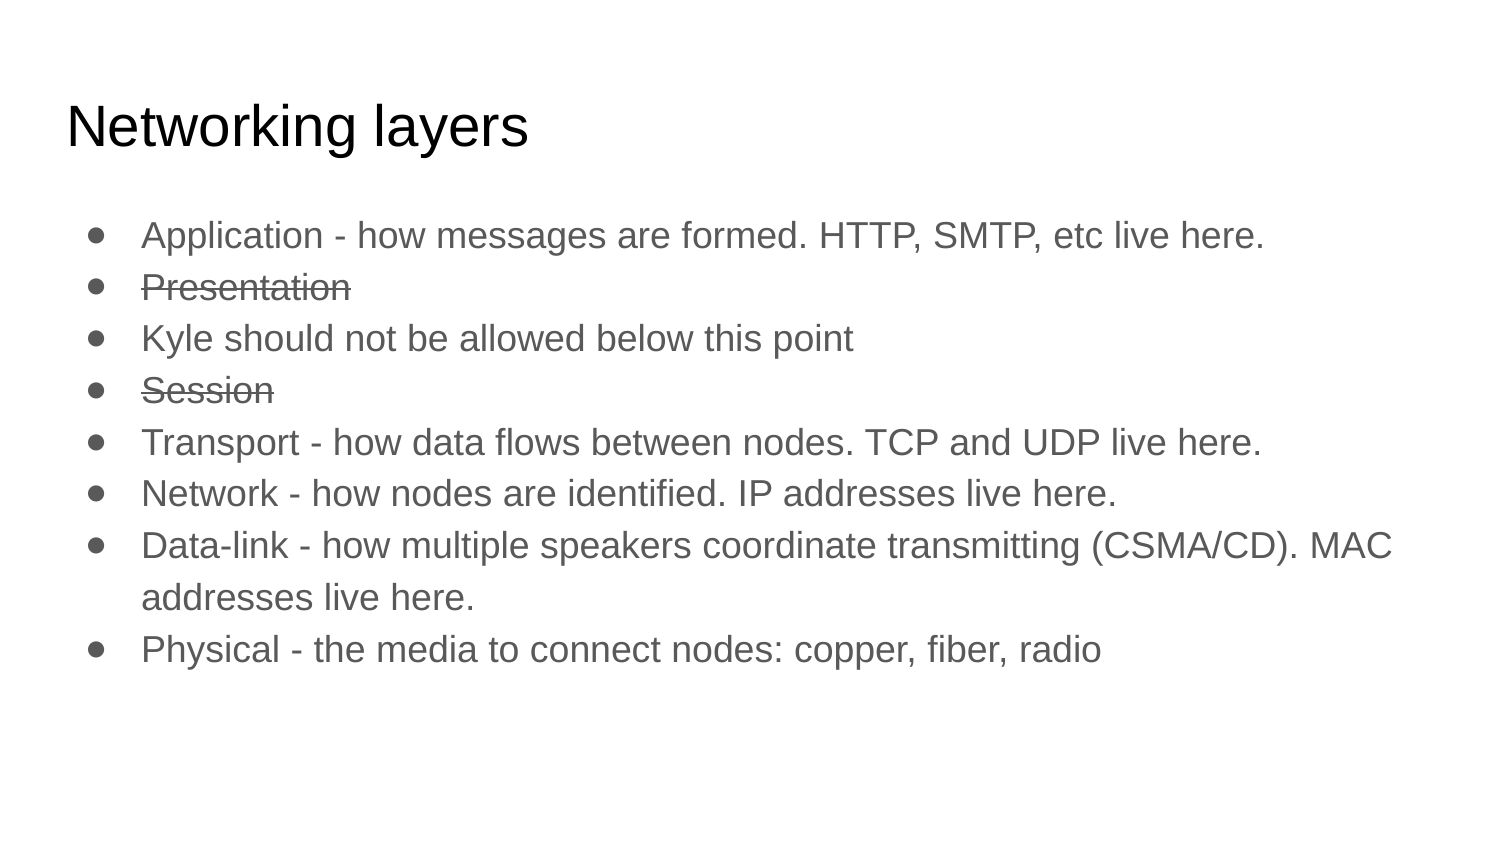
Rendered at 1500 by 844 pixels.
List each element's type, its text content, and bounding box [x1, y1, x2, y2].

title Networking layers [51, 72, 1449, 167]
list Application - how messages are formed. HTTP, SMTP, etc live here. Presentation Kyle should not be allowed below this point Session Transport - how data flows between nodes. TCP and UDP live here. Network - how nodes are identified. IP addresses live here. Data-link - how multiple speakers coordinate transmitting (CSMA/CD). MAC addresses live here. Physical - the media to connect nodes: copper, fiber, radio [51, 189, 1449, 750]
